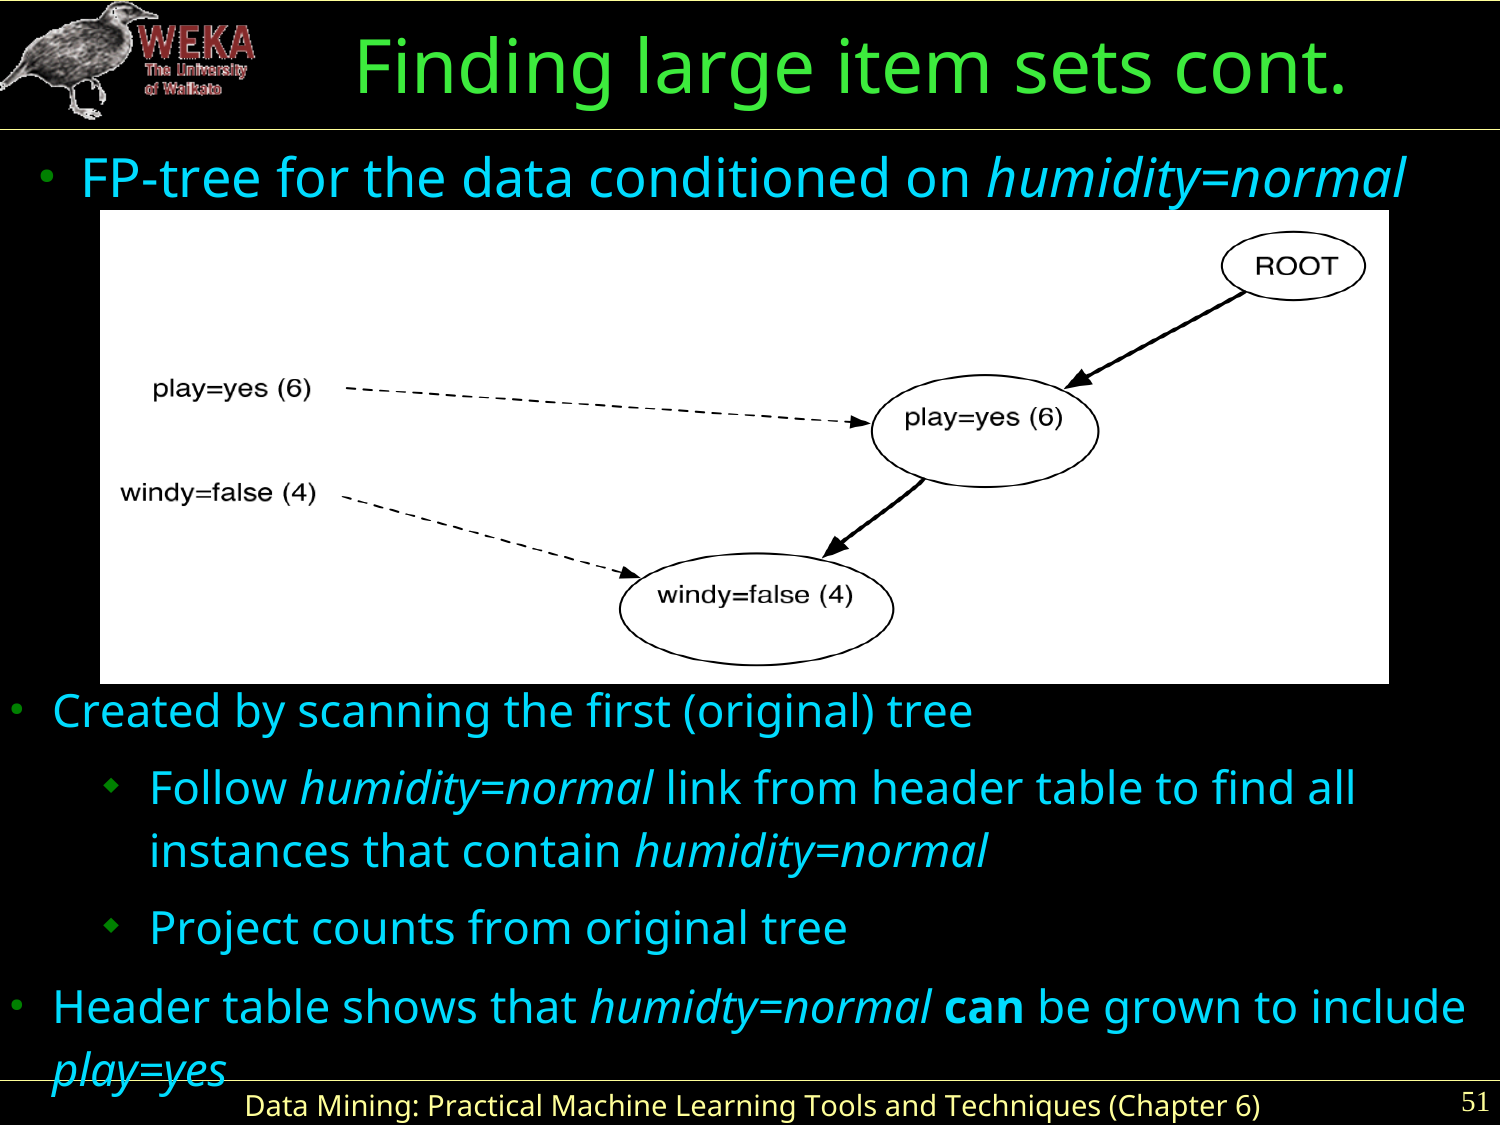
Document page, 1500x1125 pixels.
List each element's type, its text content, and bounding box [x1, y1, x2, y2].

title Finding large item sets cont. [353, 0, 1429, 139]
picture [0, 1, 266, 129]
list Created by scanning the first (original) tree Follow humidity=normal link from header table to find all instances that contain humidity=normal Project counts from original tree Header table shows that humidty=normal can be grown to include play=yes [9, 678, 1471, 981]
picture [100, 210, 1389, 678]
list FP-tree for the data conditioned on humidity=normal [38, 139, 1482, 237]
